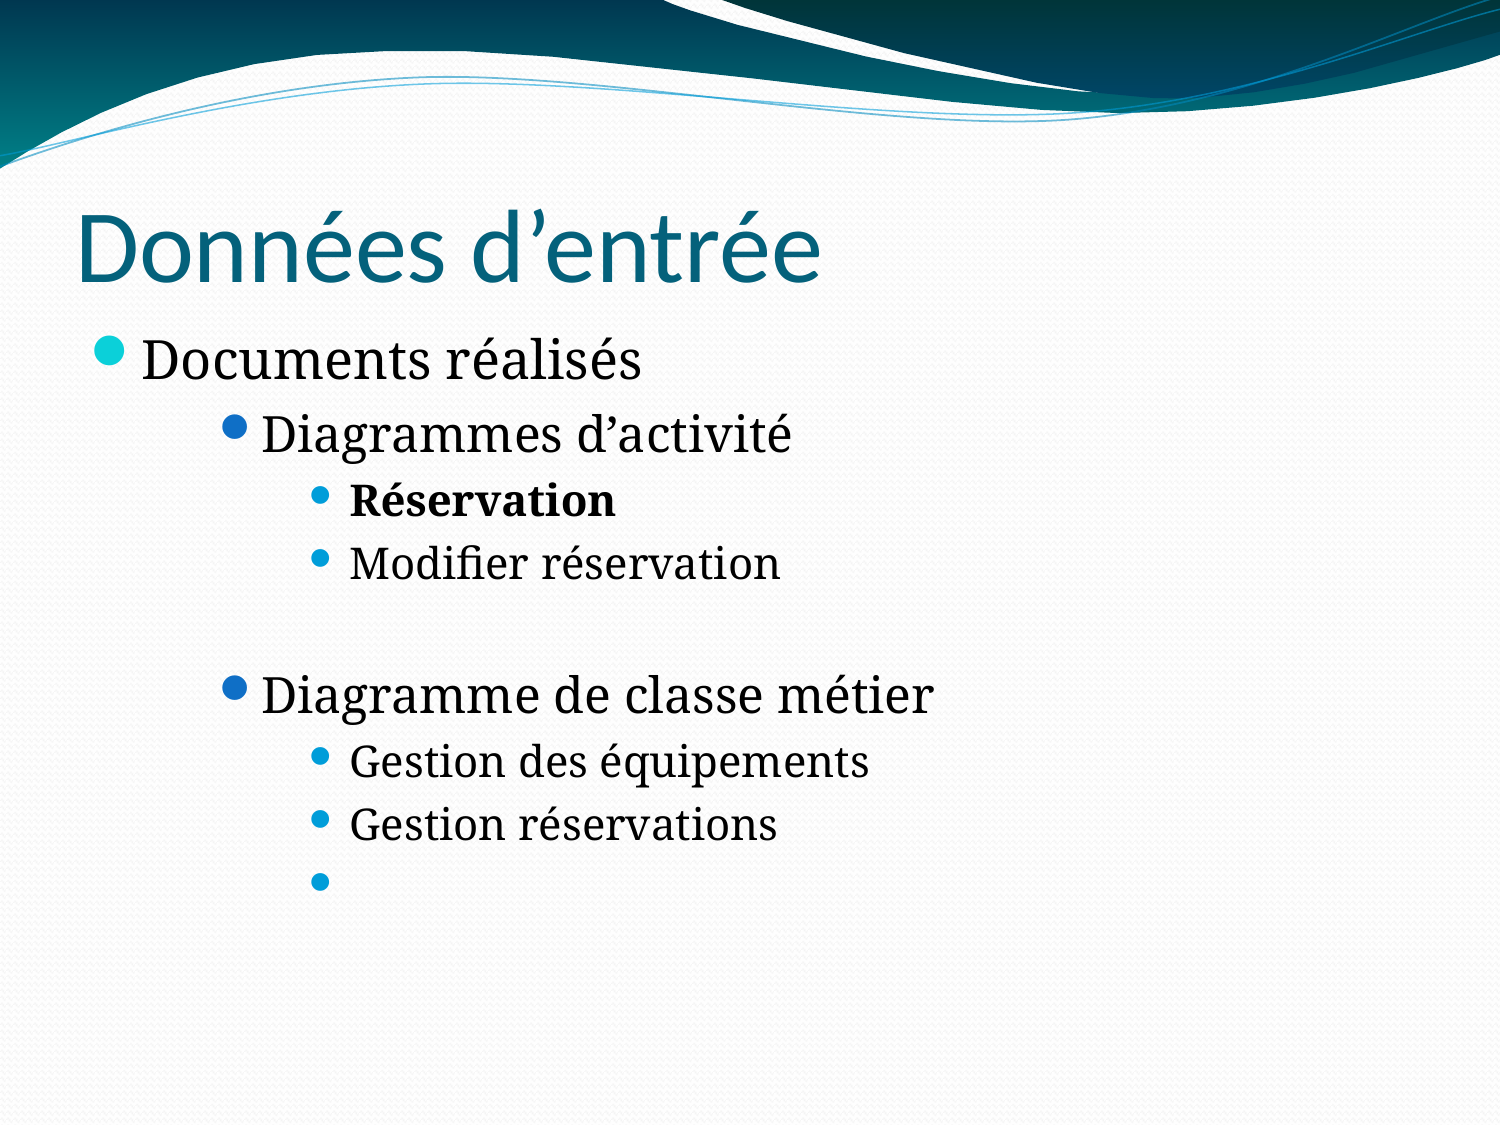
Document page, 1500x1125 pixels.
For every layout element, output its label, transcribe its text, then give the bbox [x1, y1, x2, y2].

title Données d’entrée [75, 115, 1426, 304]
list Documents réalisés Diagrammes d’activité Réservation Modifier réservation Diagramme de classe métier Gestion des équipements Gestion réservations [75, 317, 1426, 1038]
